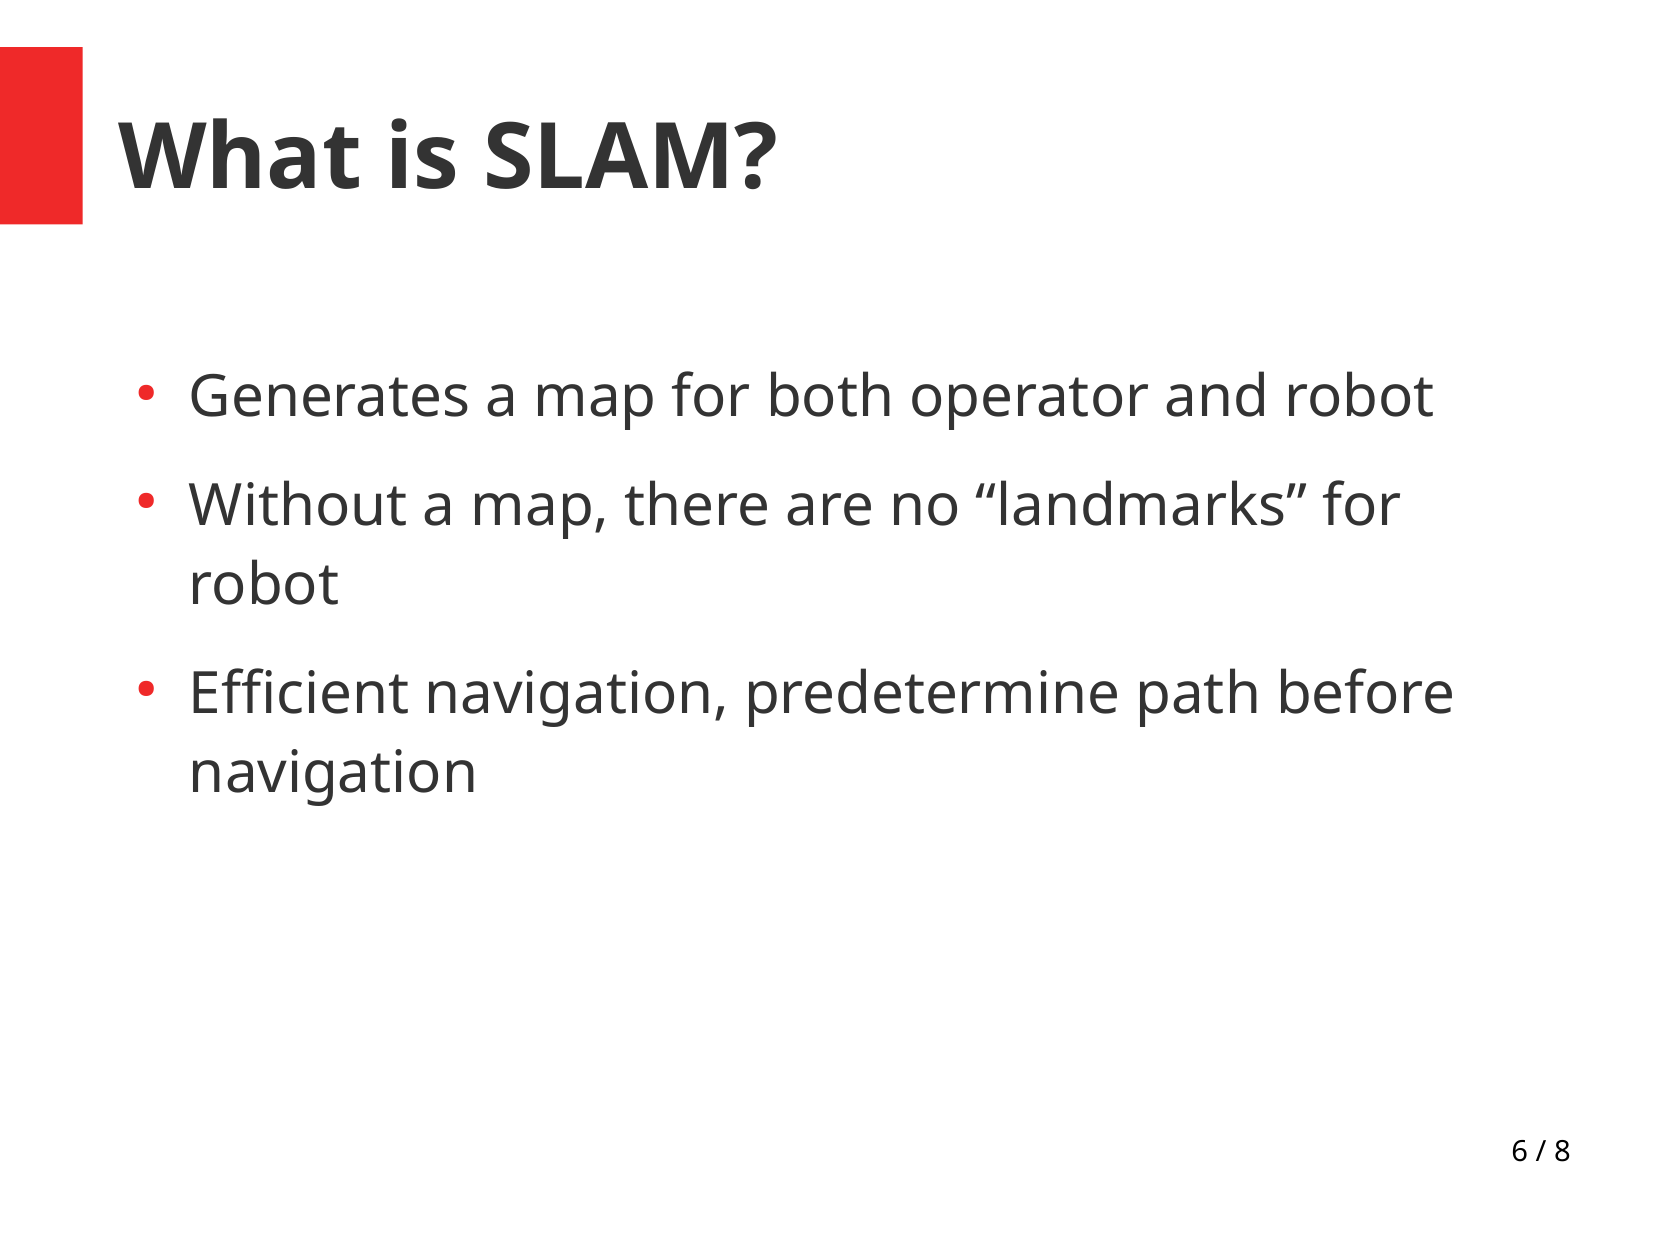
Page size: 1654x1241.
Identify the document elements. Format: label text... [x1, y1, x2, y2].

list Generates a map for both operator and robot Without a map, there are no “landmarks” for robot Efficient navigation, predetermine path before navigation [118, 354, 1536, 1074]
title What is SLAM? [118, 49, 1571, 257]
